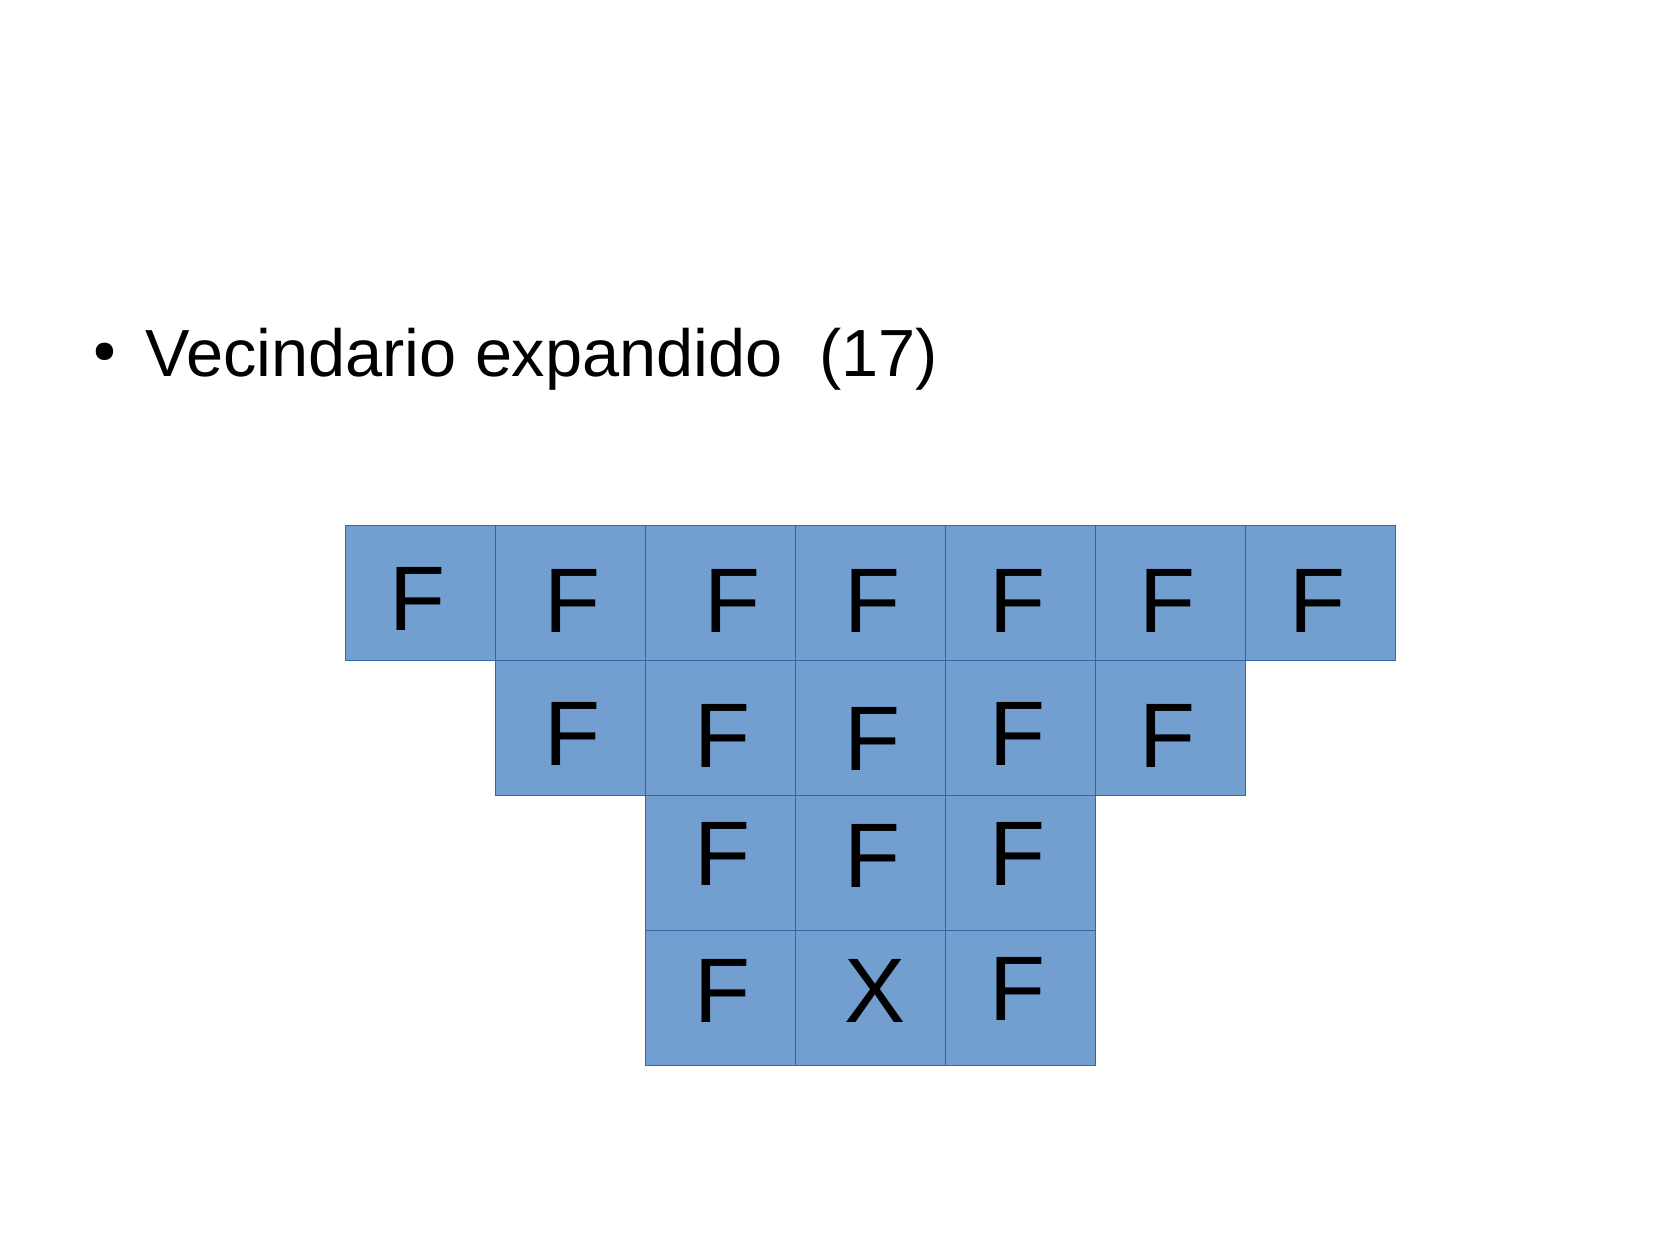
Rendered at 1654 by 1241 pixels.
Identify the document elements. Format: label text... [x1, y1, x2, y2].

text_box F [529, 542, 616, 661]
text_box F [1275, 542, 1361, 661]
text_box F [975, 675, 1061, 793]
text_box F [679, 795, 766, 913]
text_box F [829, 798, 916, 916]
text_box F [975, 796, 1061, 913]
text_box F [679, 932, 766, 1051]
text_box F [1125, 677, 1211, 796]
text_box F [975, 930, 1061, 1048]
text_box [345, 525, 1396, 1066]
text_box F [829, 680, 916, 798]
text_box F [975, 542, 1061, 661]
text_box F [529, 675, 616, 793]
text_box F [690, 542, 776, 661]
text_box X [829, 932, 916, 1066]
text_box F [375, 540, 461, 658]
text_box F [829, 542, 916, 661]
text_box F [1125, 542, 1211, 661]
text_box F [679, 677, 766, 795]
list Vecindario expandido (17) [75, 315, 1564, 1036]
